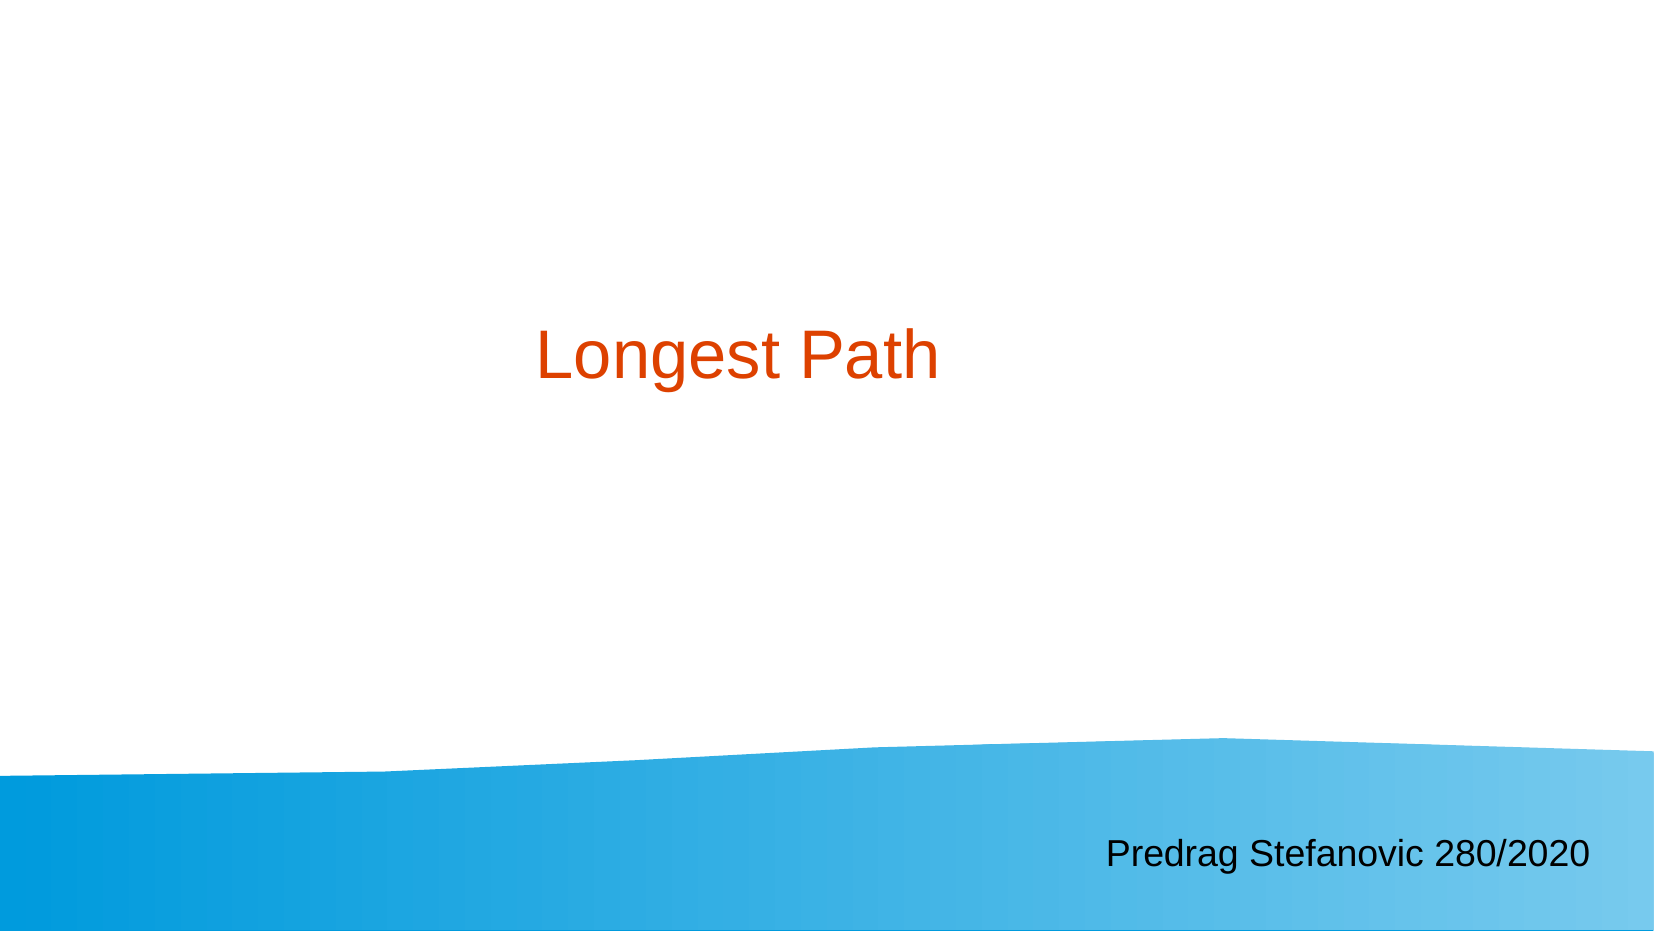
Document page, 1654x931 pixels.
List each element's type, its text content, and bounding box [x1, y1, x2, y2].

title Longest Path [0, 265, 1477, 443]
text_box Predrag Stefanovic 280/2020 [1091, 825, 1613, 901]
